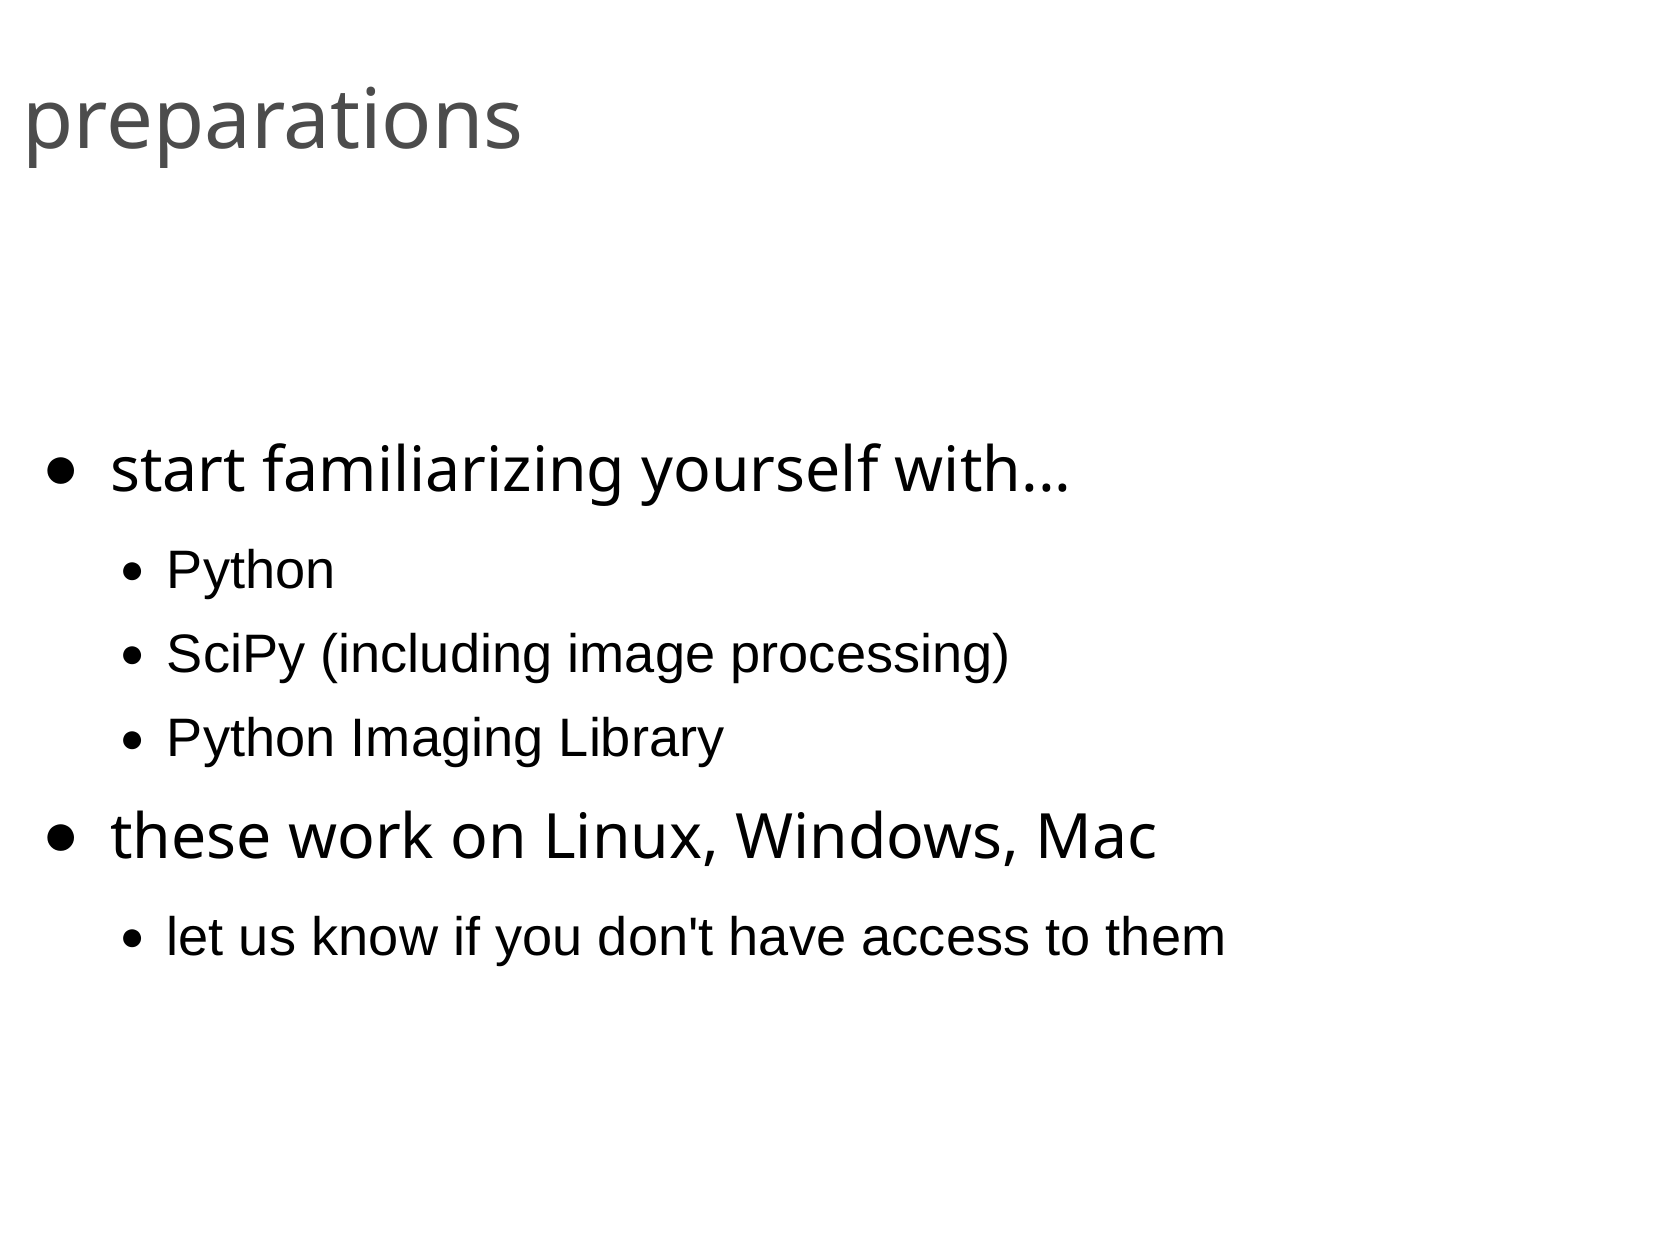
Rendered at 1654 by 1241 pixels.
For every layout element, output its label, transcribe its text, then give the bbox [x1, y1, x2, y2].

title preparations [22, 19, 1654, 213]
list start familiarizing yourself with... Python SciPy (including image processing) Python Imaging Library these work on Linux, Windows, Mac let us know if you don't have access to them [25, 226, 1654, 1166]
